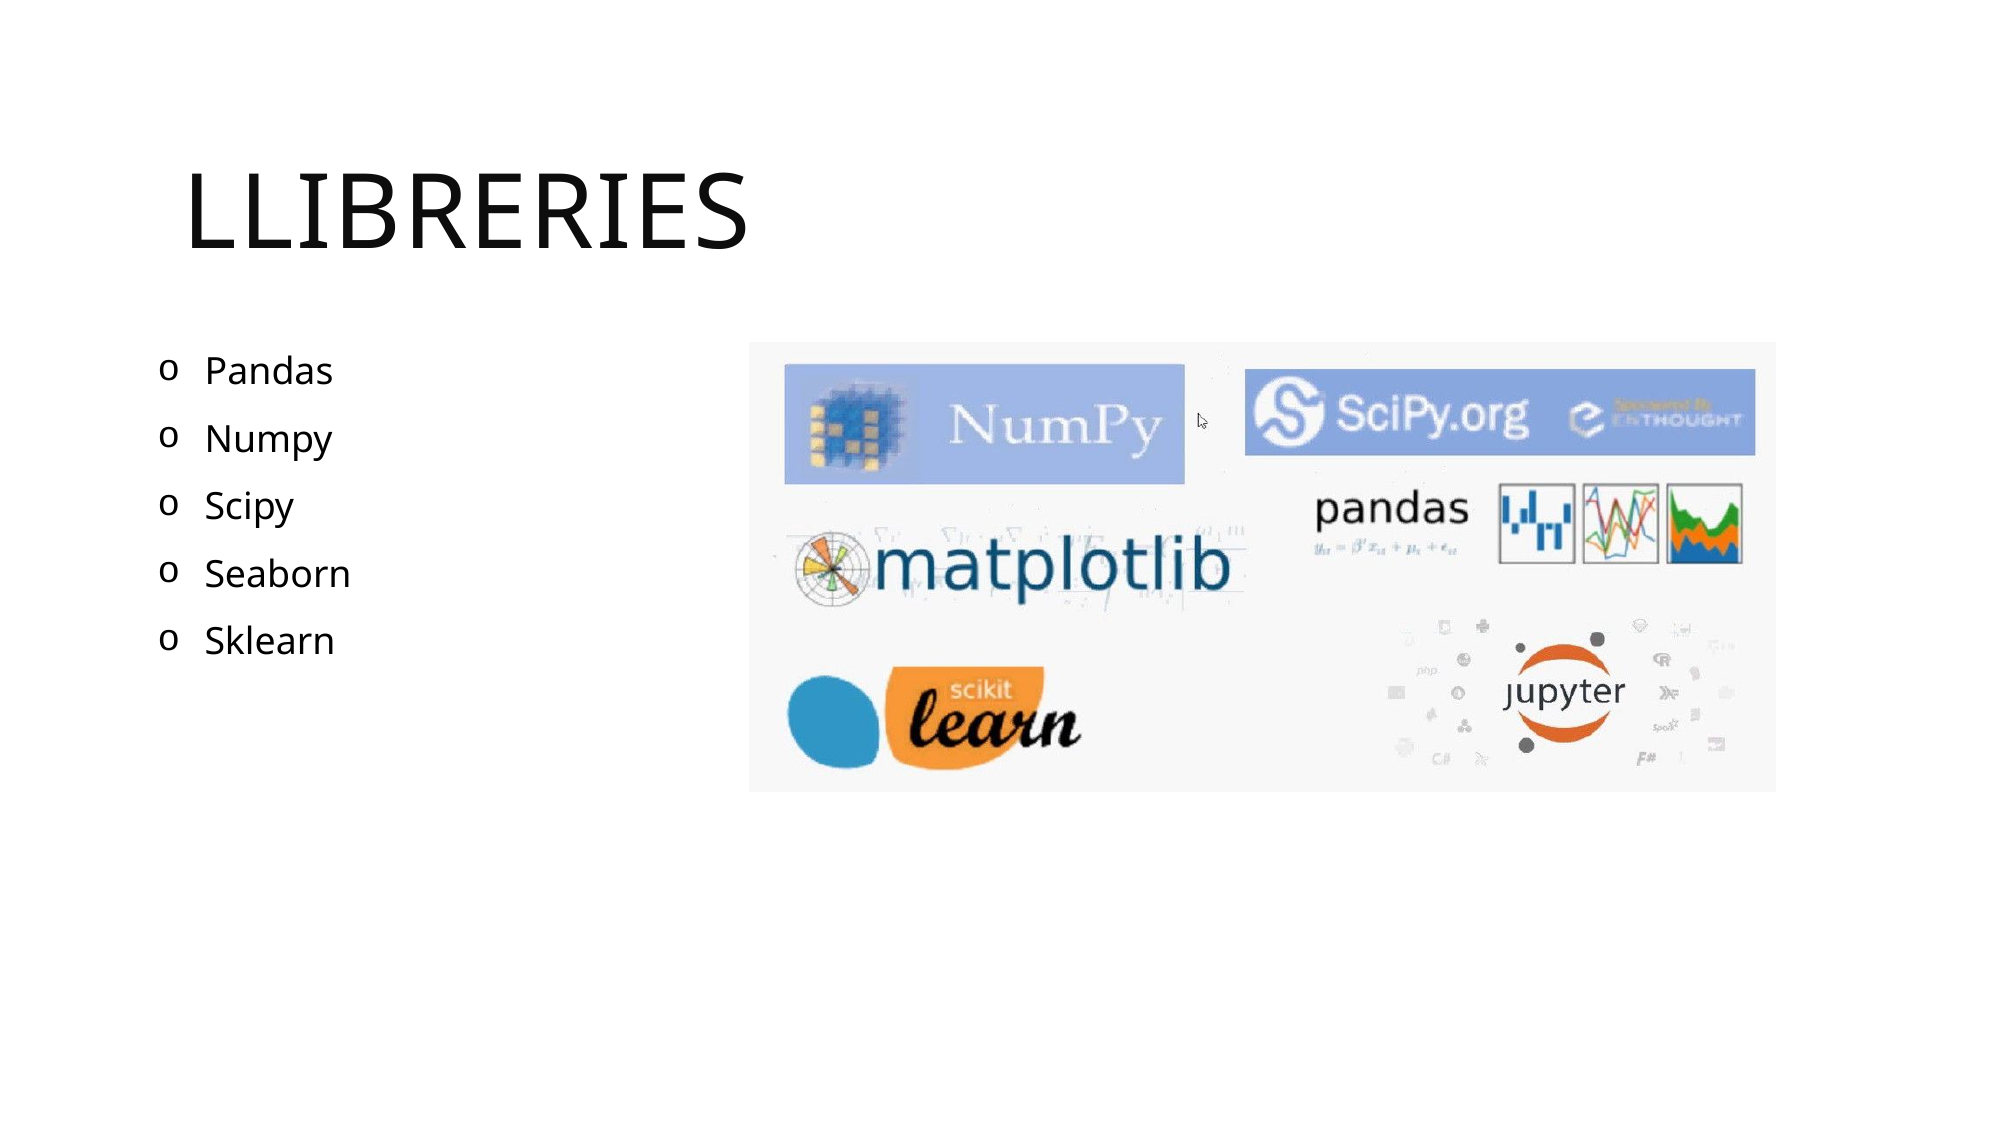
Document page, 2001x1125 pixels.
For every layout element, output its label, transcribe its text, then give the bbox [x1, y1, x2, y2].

title llibreries [168, 96, 1763, 343]
picture [749, 342, 1776, 792]
text_box Pandas Numpy Scipy Seaborn Sklearn [142, 317, 678, 666]
